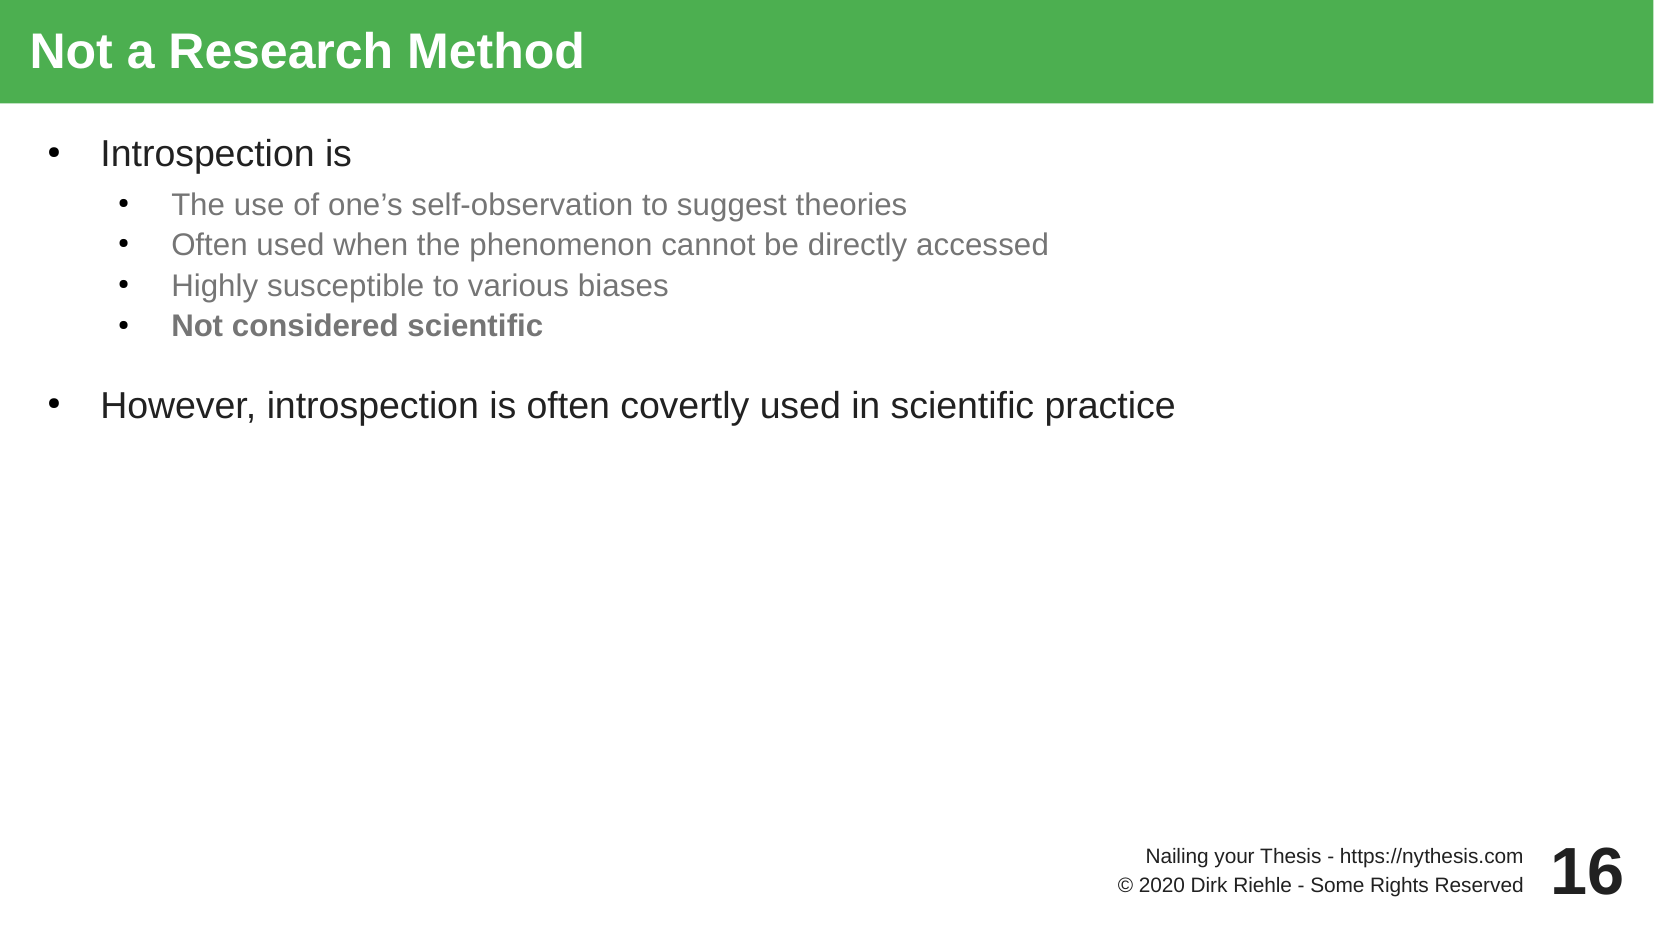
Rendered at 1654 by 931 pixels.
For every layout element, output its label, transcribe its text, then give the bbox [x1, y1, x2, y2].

title Not a Research Method [0, 0, 1654, 104]
list Introspection is The use of one’s self-observation to suggest theories Often used when the phenomenon cannot be directly accessed Highly susceptible to various biases Not considered scientific However, introspection is often covertly used in scientific practice [29, 132, 1625, 813]
